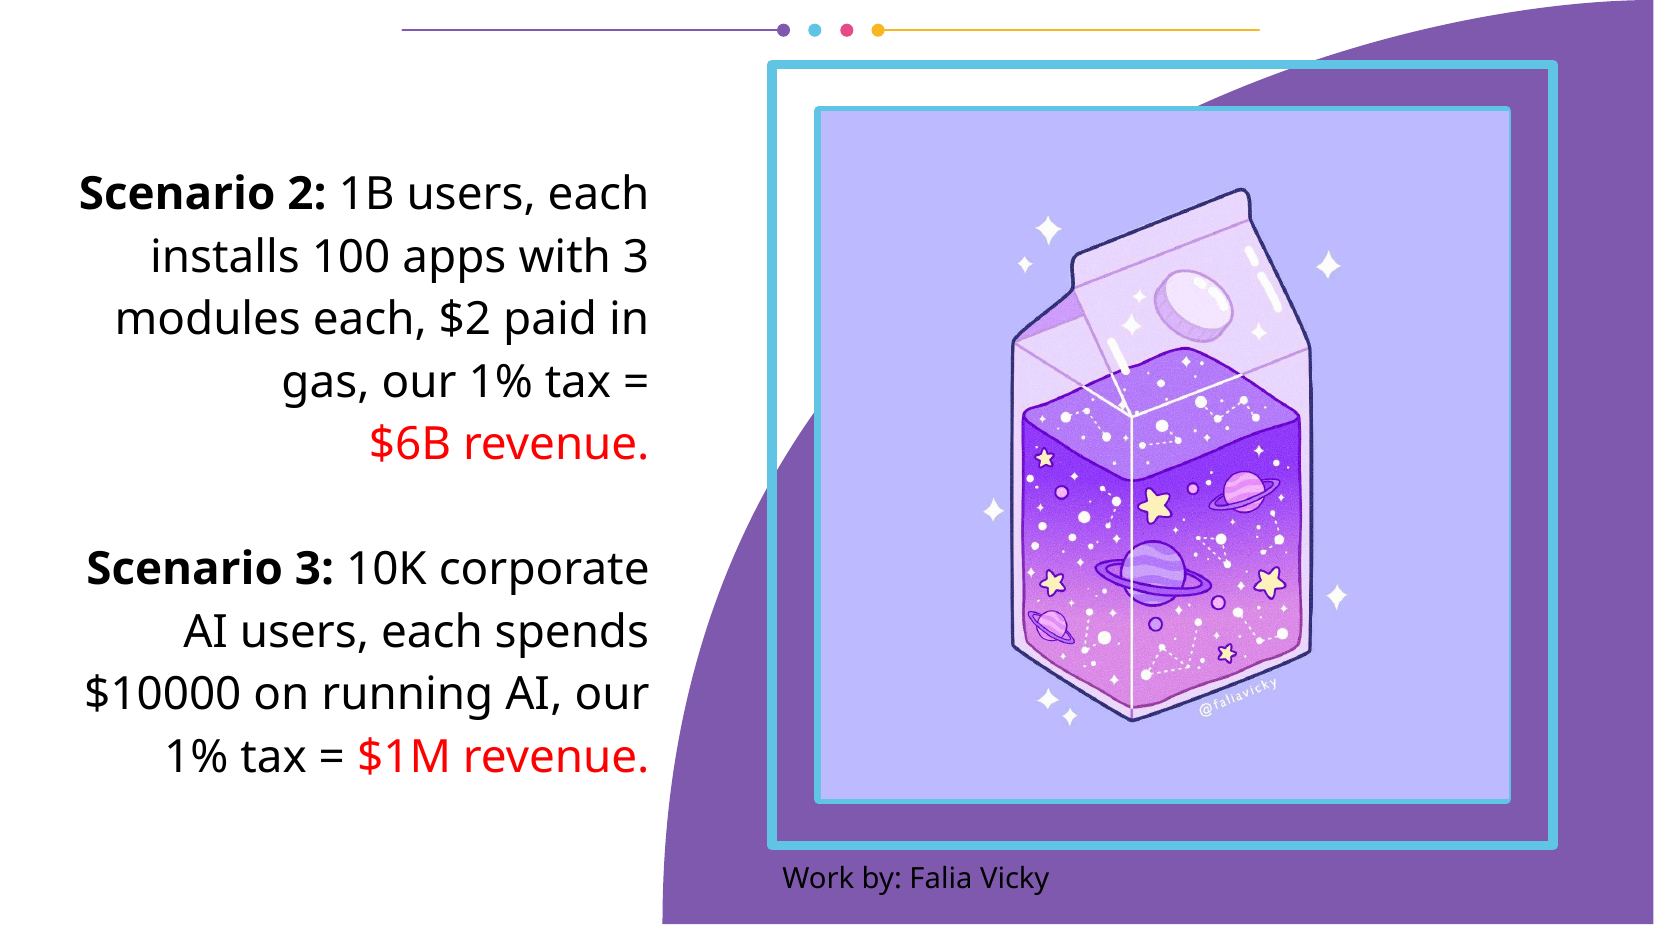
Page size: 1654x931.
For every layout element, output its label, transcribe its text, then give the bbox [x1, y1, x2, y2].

title Scenario 2: 1B users, each installs 100 apps with 3 modules each, $2 paid in gas, our 1% tax = $6B revenue. Scenario 3: 10K corporate AI users, each spends $10000 on running AI, our 1% tax = $1M revenue. [69, 64, 650, 882]
text_box Work by: Falia Vicky [767, 849, 1066, 905]
text_box [820, 111, 1509, 800]
